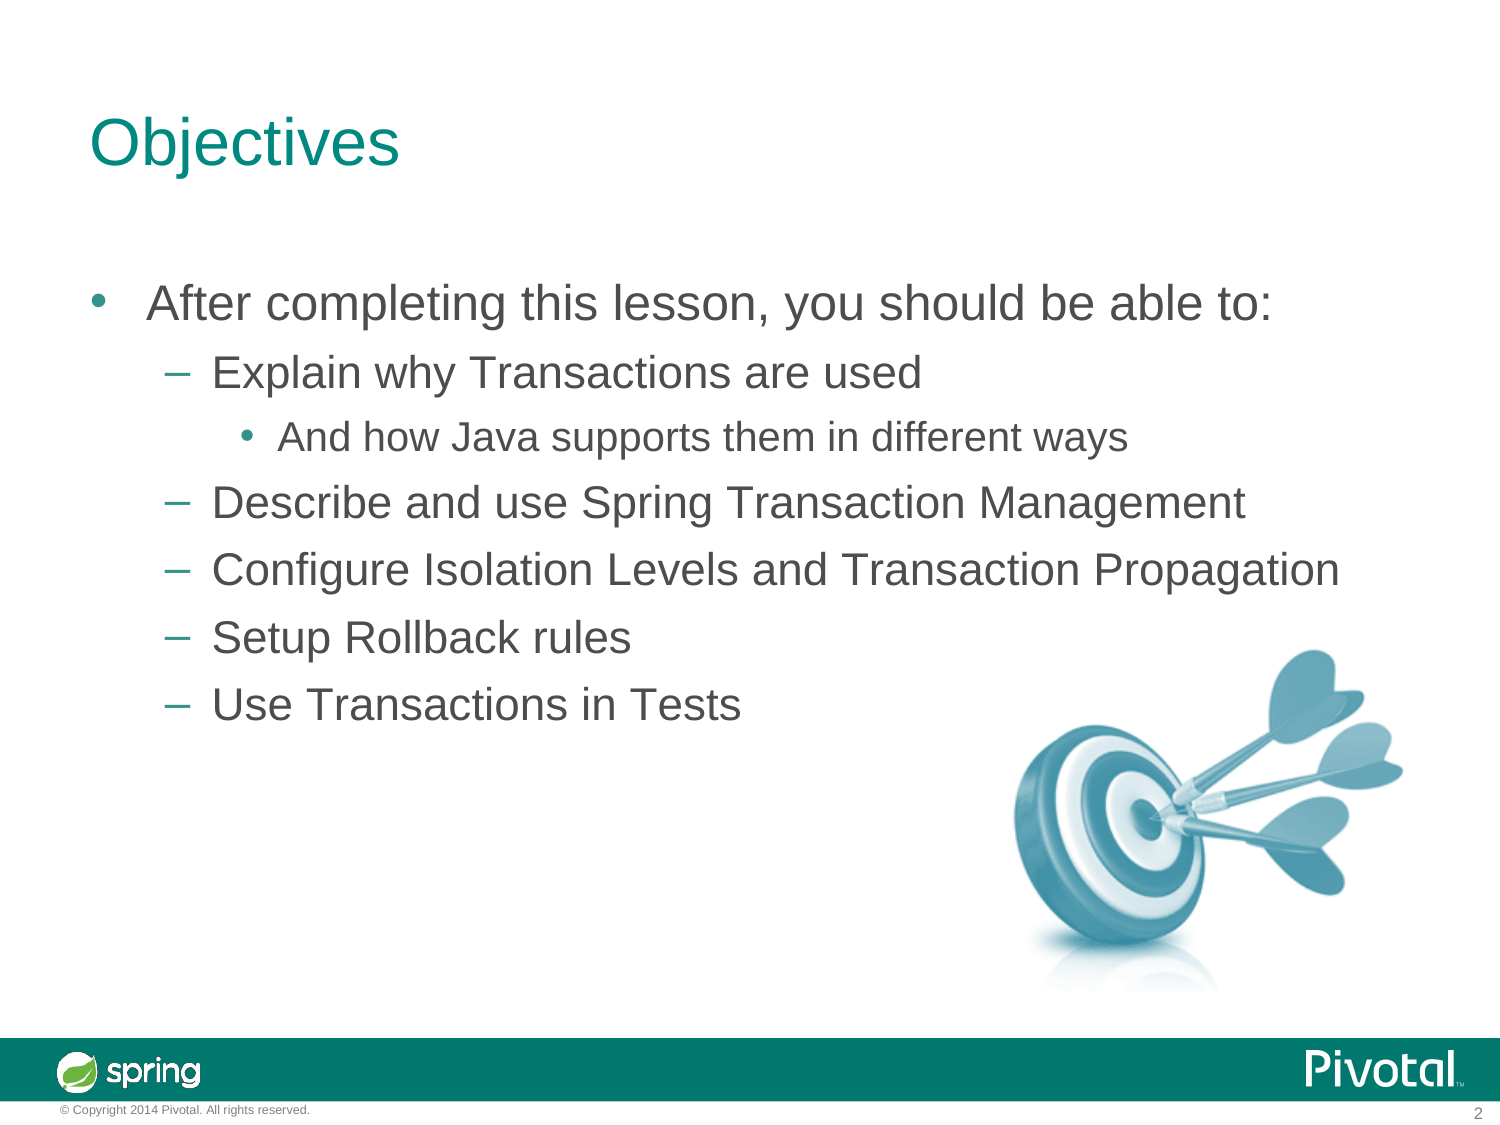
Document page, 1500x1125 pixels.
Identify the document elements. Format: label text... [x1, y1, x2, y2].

title Objectives [75, 45, 1426, 233]
picture [1306, 1050, 1464, 1087]
picture [32, 1041, 210, 1103]
list After completing this lesson, you should be able to: Explain why Transactions are used And how Java supports them in different ways Describe and use Spring Transaction Management Configure Isolation Levels and Transaction Propagation Setup Rollback rules Use Transactions in Tests [75, 262, 1426, 738]
picture [975, 644, 1428, 992]
